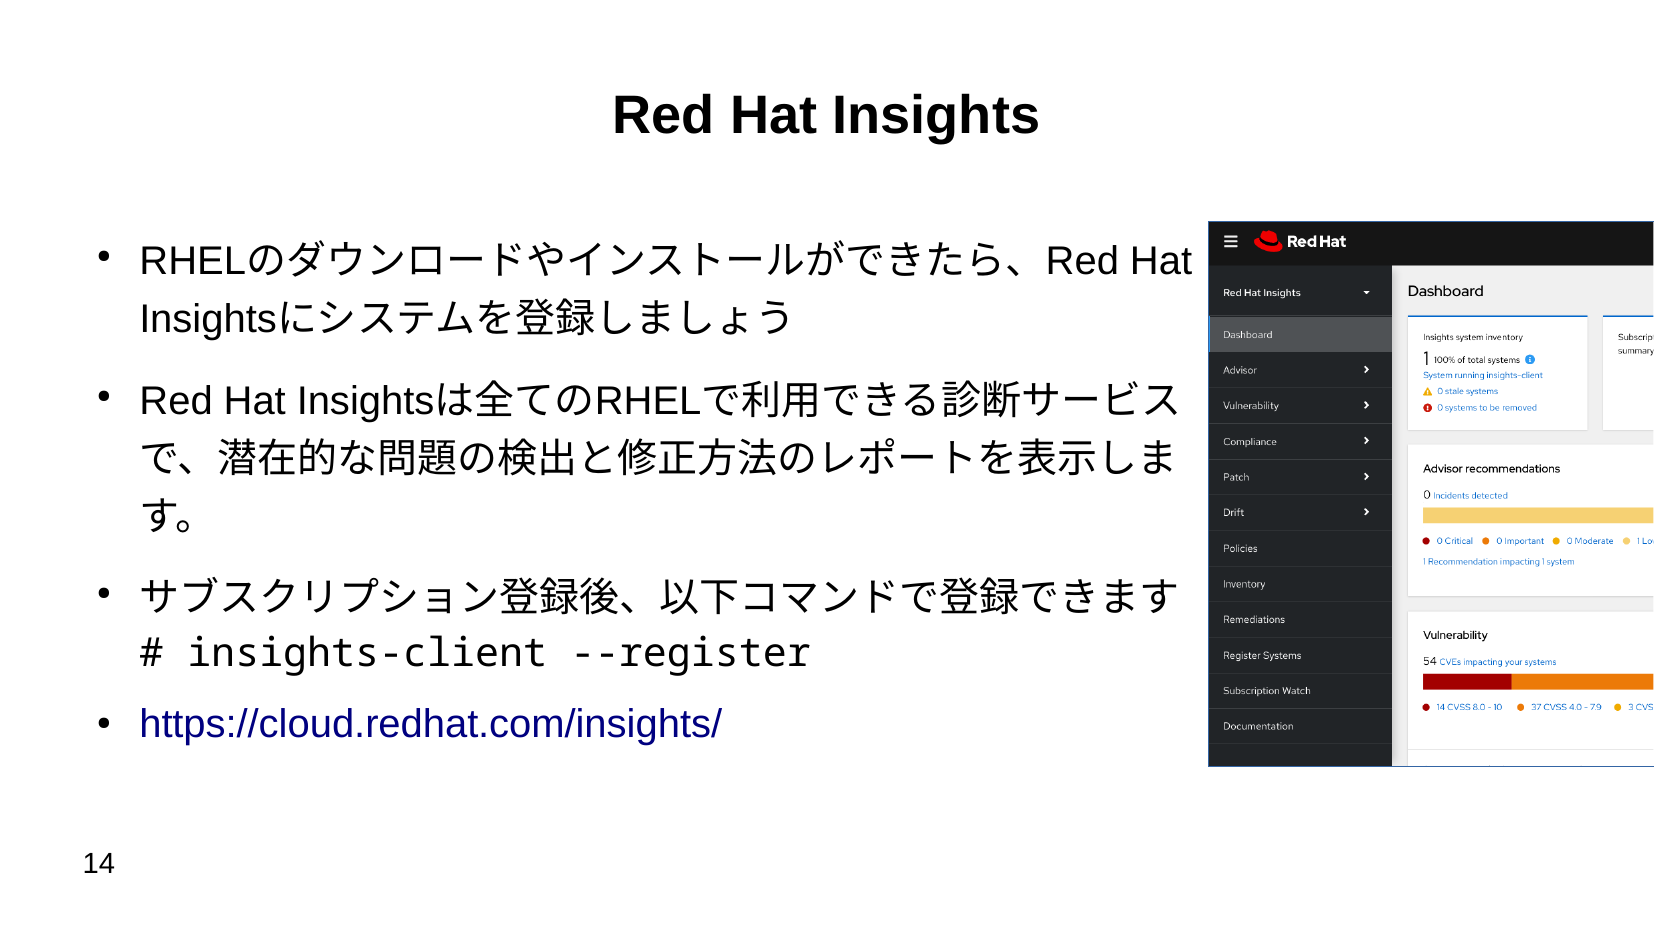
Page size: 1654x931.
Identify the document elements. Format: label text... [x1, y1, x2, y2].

title Red Hat Insights [82, 37, 1571, 193]
picture [1208, 221, 1654, 767]
list RHELのダウンロードやインストールができたら、Red Hat Insightsにシステムを登録しましょう Red Hat Insightsは全てのRHELで利用できる診断サービスで、潜在的な問題の検出と修正方法のレポートを表示します。 サブスクリプション登録後、以下コマンドで登録できます # insights-client --register https://cloud.redhat.com/insights/ [82, 228, 1208, 747]
